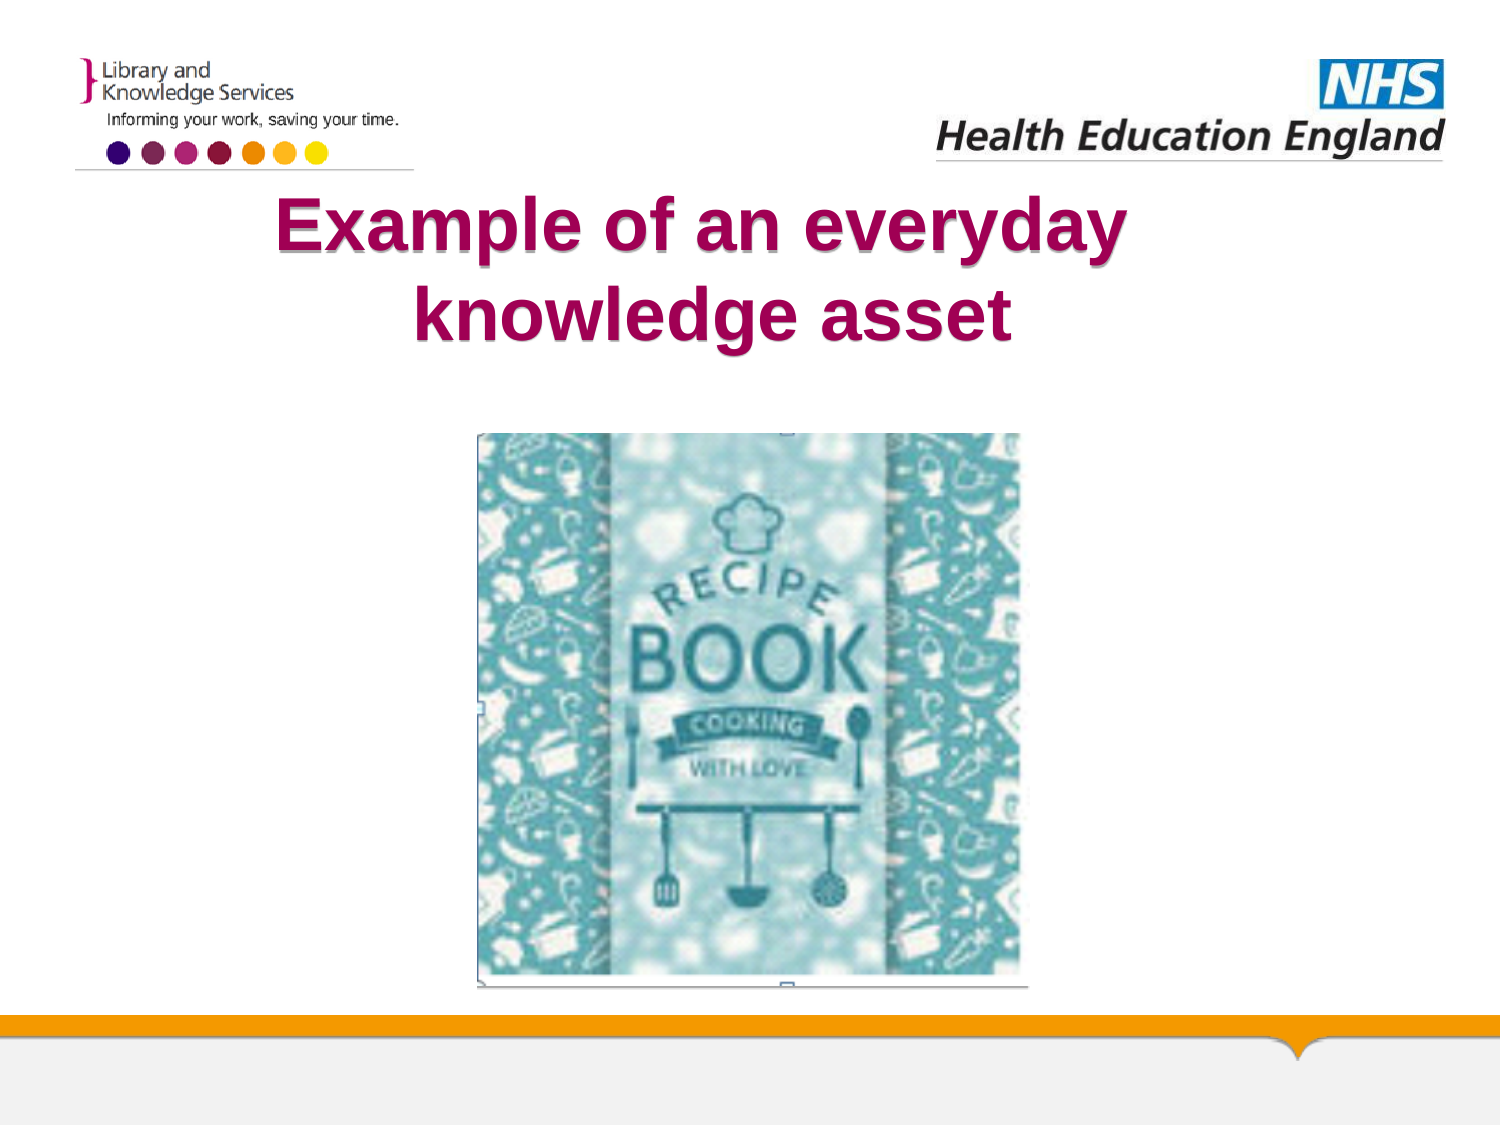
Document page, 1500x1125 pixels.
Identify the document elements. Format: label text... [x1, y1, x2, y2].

picture [477, 433, 1030, 986]
picture [75, 54, 416, 169]
title Example of an everyday knowledge asset [75, 200, 1419, 312]
